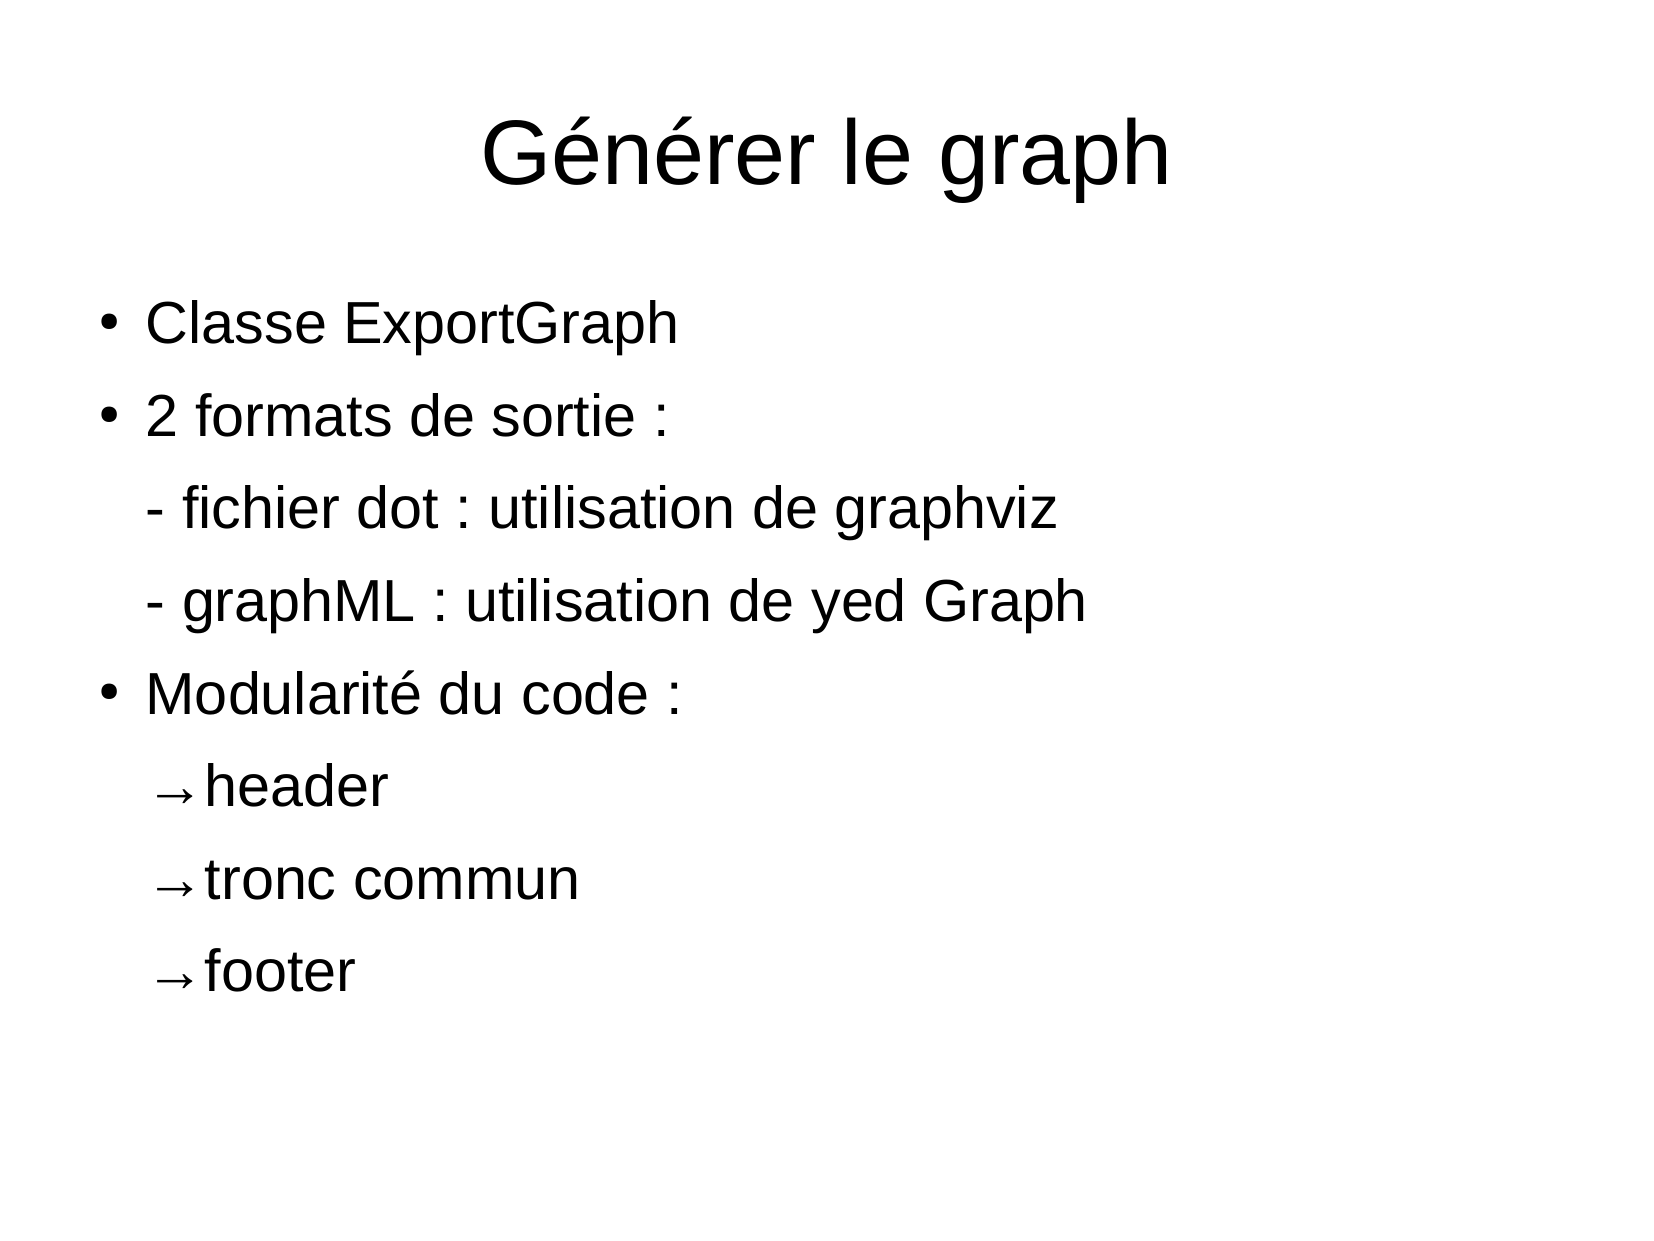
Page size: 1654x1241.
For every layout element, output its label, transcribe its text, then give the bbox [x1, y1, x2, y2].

title Générer le graph [82, 49, 1571, 257]
list Classe ExportGraph 2 formats de sortie : - fichier dot : utilisation de graphviz - graphML : utilisation de yed Graph Modularité du code : →header →tronc commun →footer [82, 290, 1571, 1010]
